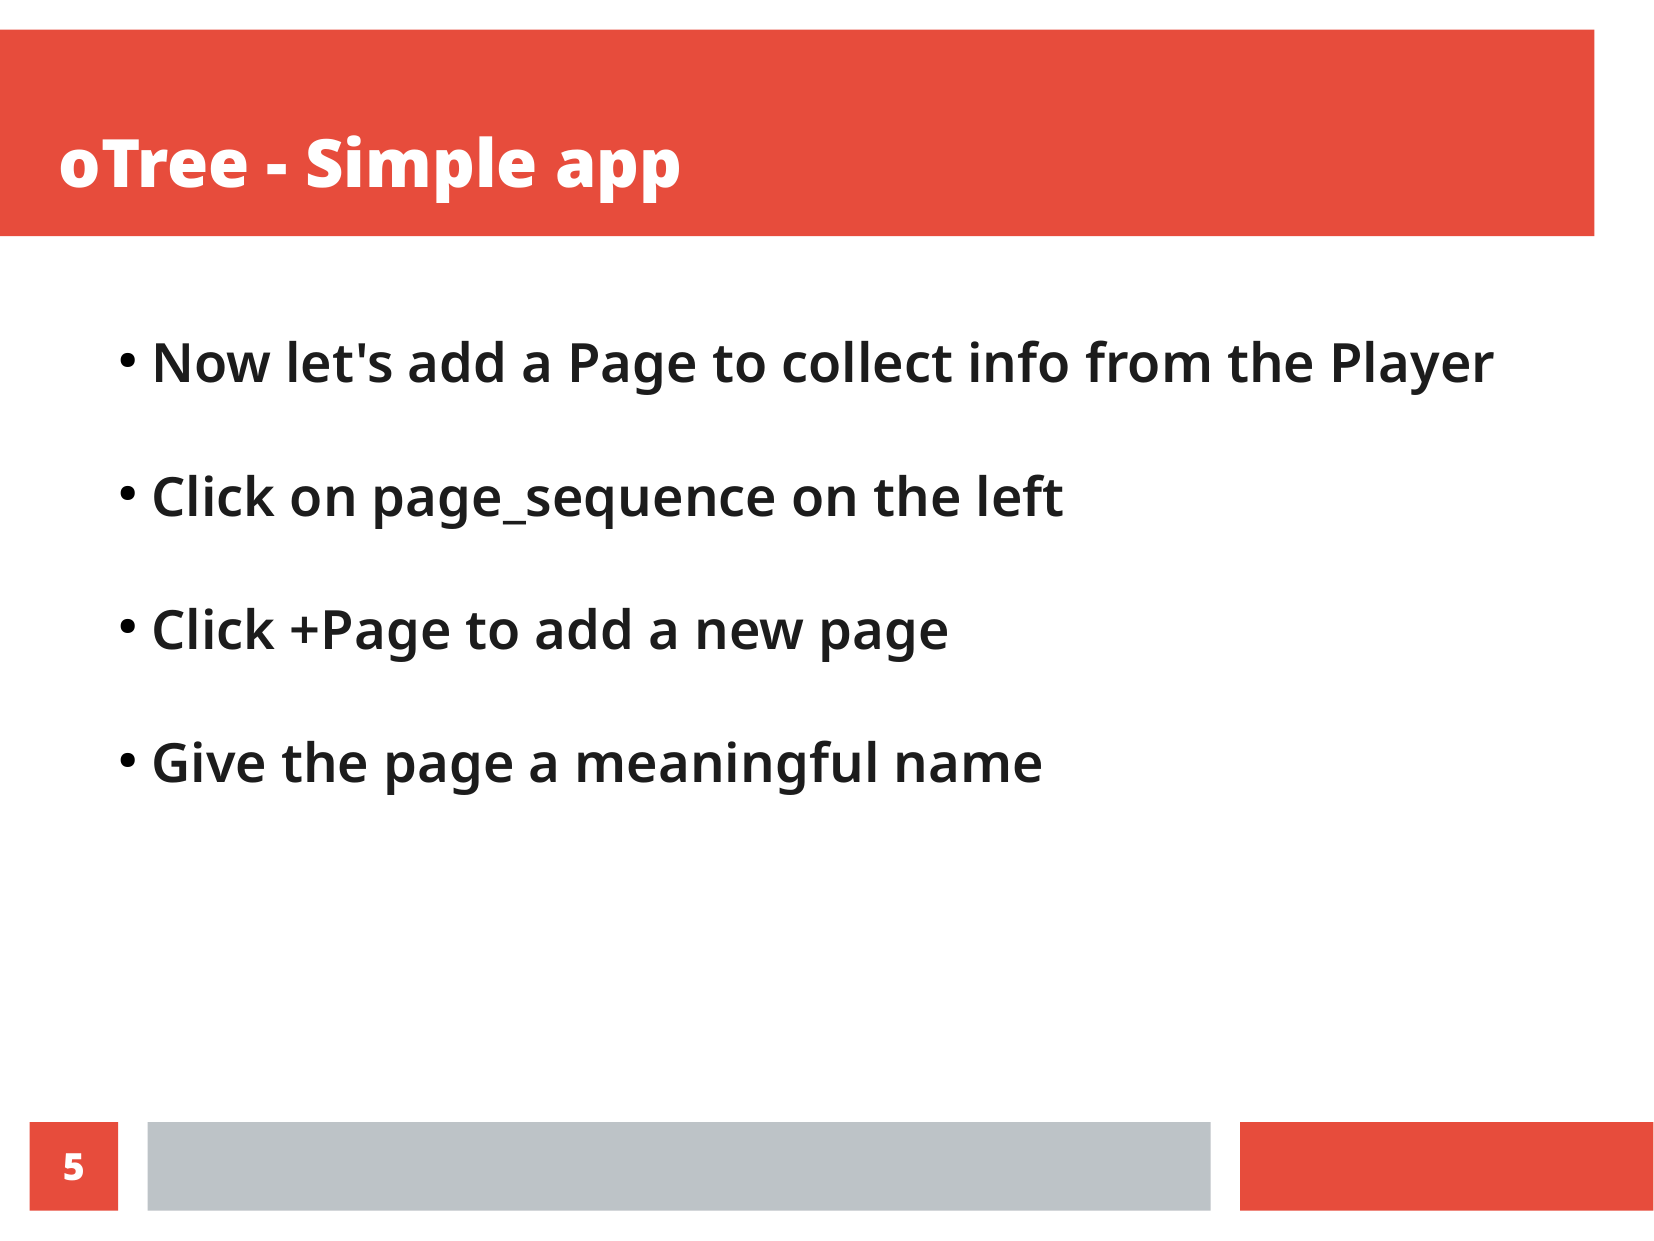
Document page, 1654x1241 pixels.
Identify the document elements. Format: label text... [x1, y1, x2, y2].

list Now let's add a Page to collect info from the Player Click on page_sequence on the left Click +Page to add a new page Give the page a meaningful name [59, 324, 1565, 1093]
title oTree - Simple app [59, 59, 1595, 207]
